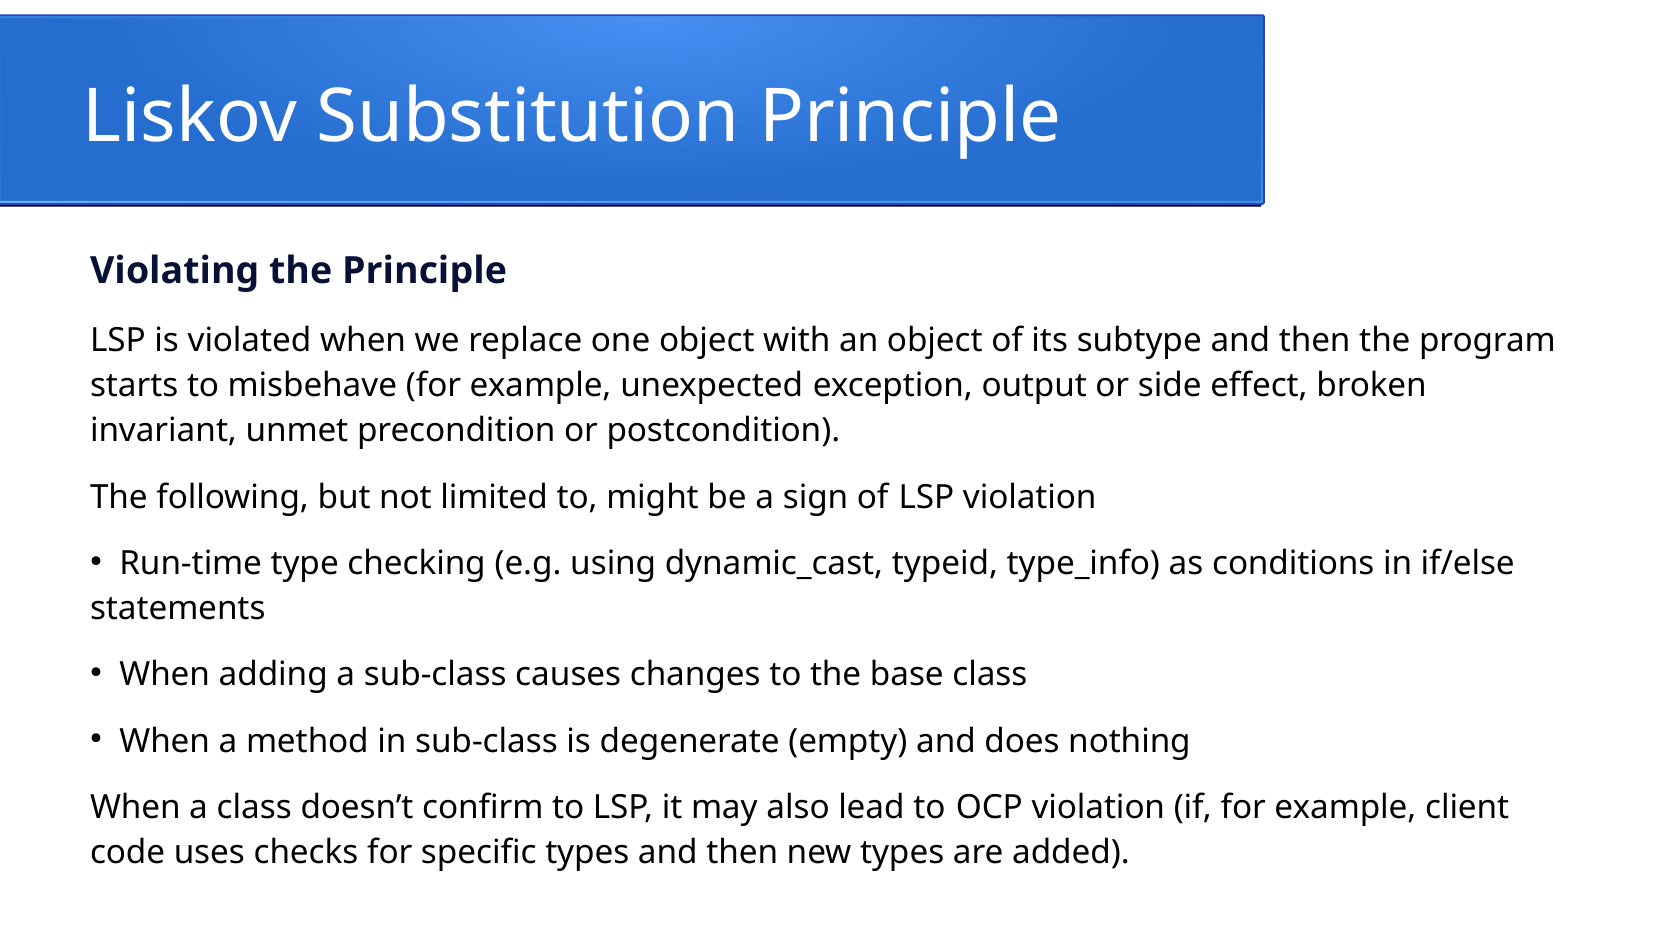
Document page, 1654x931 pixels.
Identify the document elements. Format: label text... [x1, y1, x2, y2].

title Liskov Substitution Principle [82, 35, 1235, 189]
subtitle Violating the Principle LSP is violated when we replace one object with an object of its subtype and then the program starts to misbehave (for example, unexpected exception, output or side effect, broken invariant, unmet precondition or postcondition). The following, but not limited to, might be a sign of LSP violation Run-time type checking (e.g. using dynamic_cast, typeid, type_info) as conditions in if/else statements When adding a sub-class causes changes to the base class When a method in sub-class is degenerate (empty) and does nothing When a class doesn’t confirm to LSP, it may also lead to OCP violation (if, for example, client code uses checks for specific types and then new types are added). [90, 243, 1564, 874]
